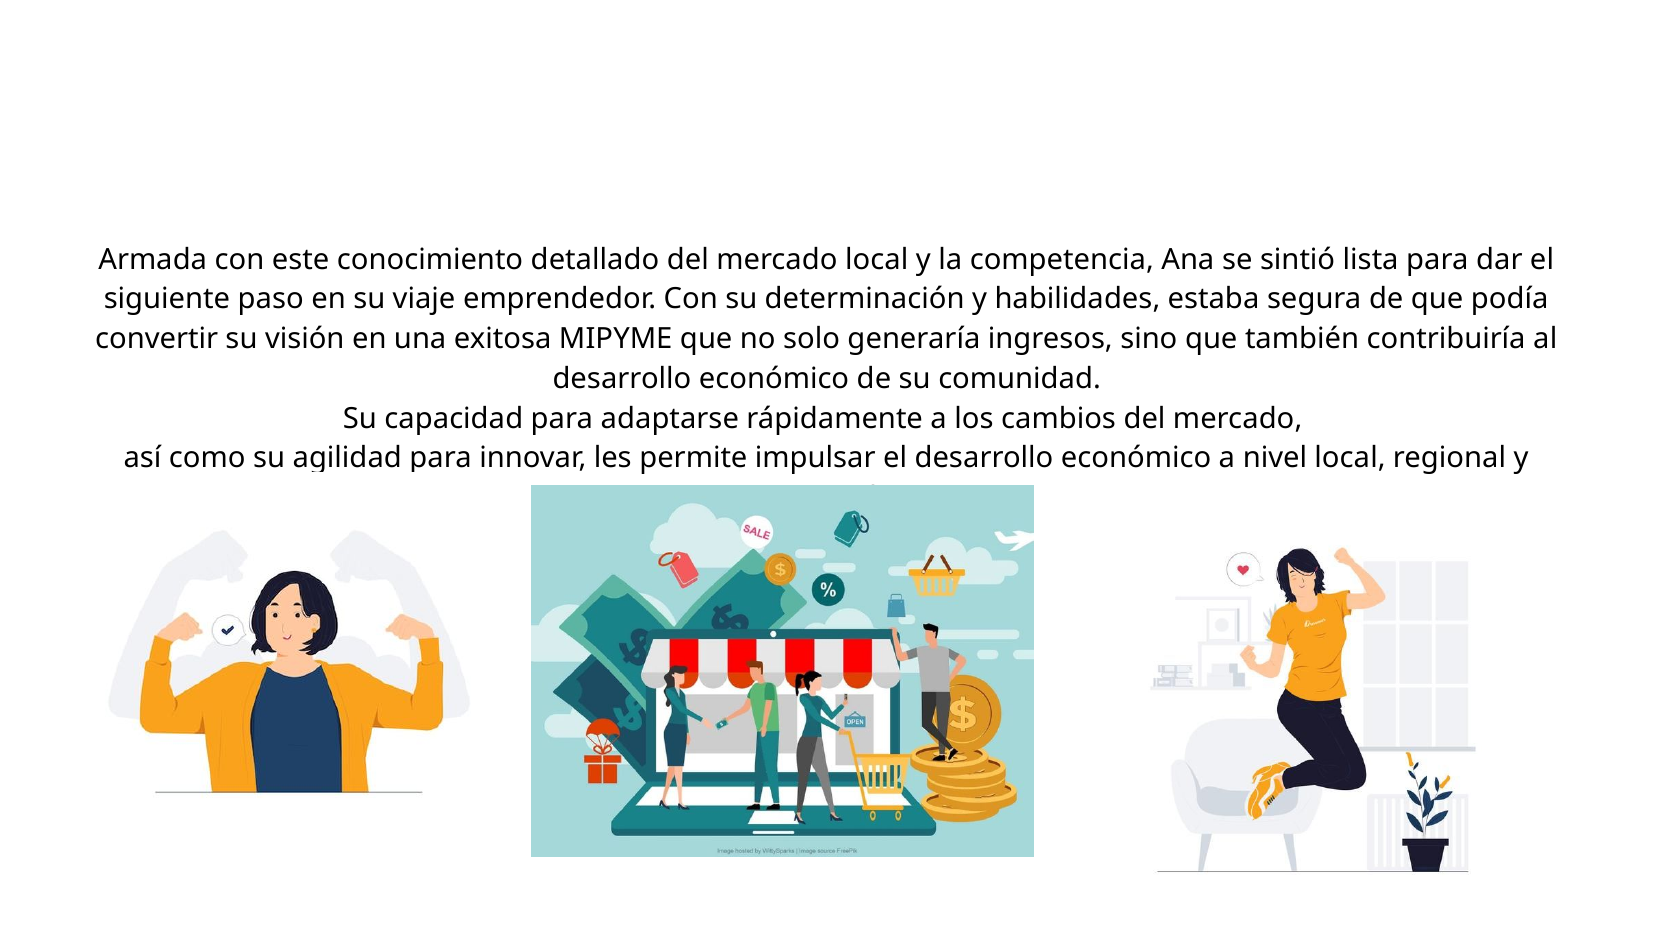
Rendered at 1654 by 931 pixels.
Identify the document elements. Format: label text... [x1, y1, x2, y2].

picture [50, 472, 527, 857]
picture [1098, 501, 1527, 931]
subtitle Armada con este conocimiento detallado del mercado local y la competencia, Ana se sintió lista para dar el siguiente paso en su viaje emprendedor. Con su determinación y habilidades, estaba segura de que podía convertir su visión en una exitosa MIPYME que no solo generaría ingresos, sino que también contribuiría al desarrollo económico de su comunidad. Su capacidad para adaptarse rápidamente a los cambios del mercado, así como su agilidad para innovar, les permite impulsar el desarrollo económico a nivel local, regional y nacional. [82, 37, 1571, 757]
picture [531, 485, 1034, 857]
